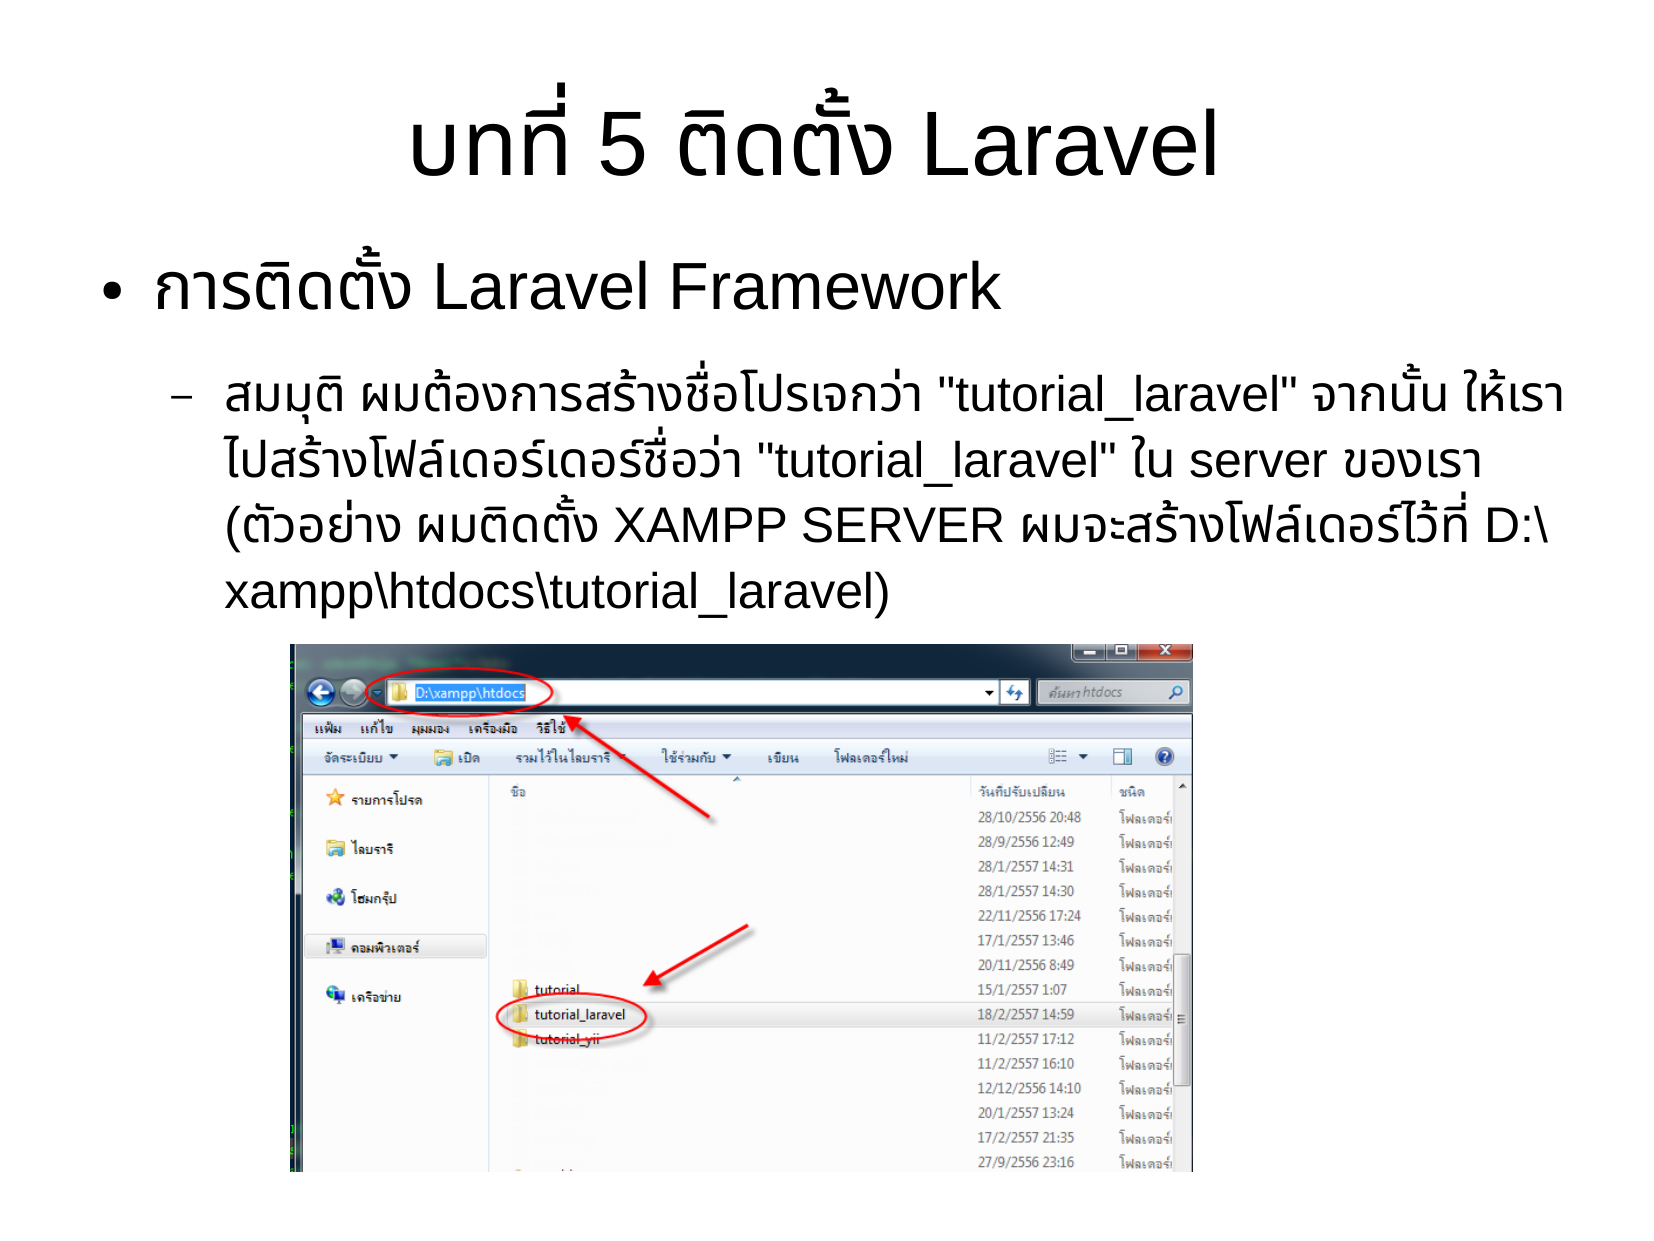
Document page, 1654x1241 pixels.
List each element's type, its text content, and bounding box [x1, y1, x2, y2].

picture [290, 644, 1193, 1172]
list การติดตั้ง Laravel Framework สมมุติ ผมต้องการสร้างชื่อโปรเจกว่า "tutorial_laravel" จากนั้น ให้เราไปสร้างโฟล์เดอร์เดอร์ชื่อว่า "tutorial_laravel" ใน server ของเรา (ตัวอย่าง ผมติดตั้ง XAMPP SERVER ผมจะสร้างโฟล์เดอร์ไว้ที่ D:\xampp\htdocs\tutorial_laravel) [82, 248, 1571, 969]
title บทที่ 5 ติดตั้ง Laravel [82, 49, 1571, 248]
